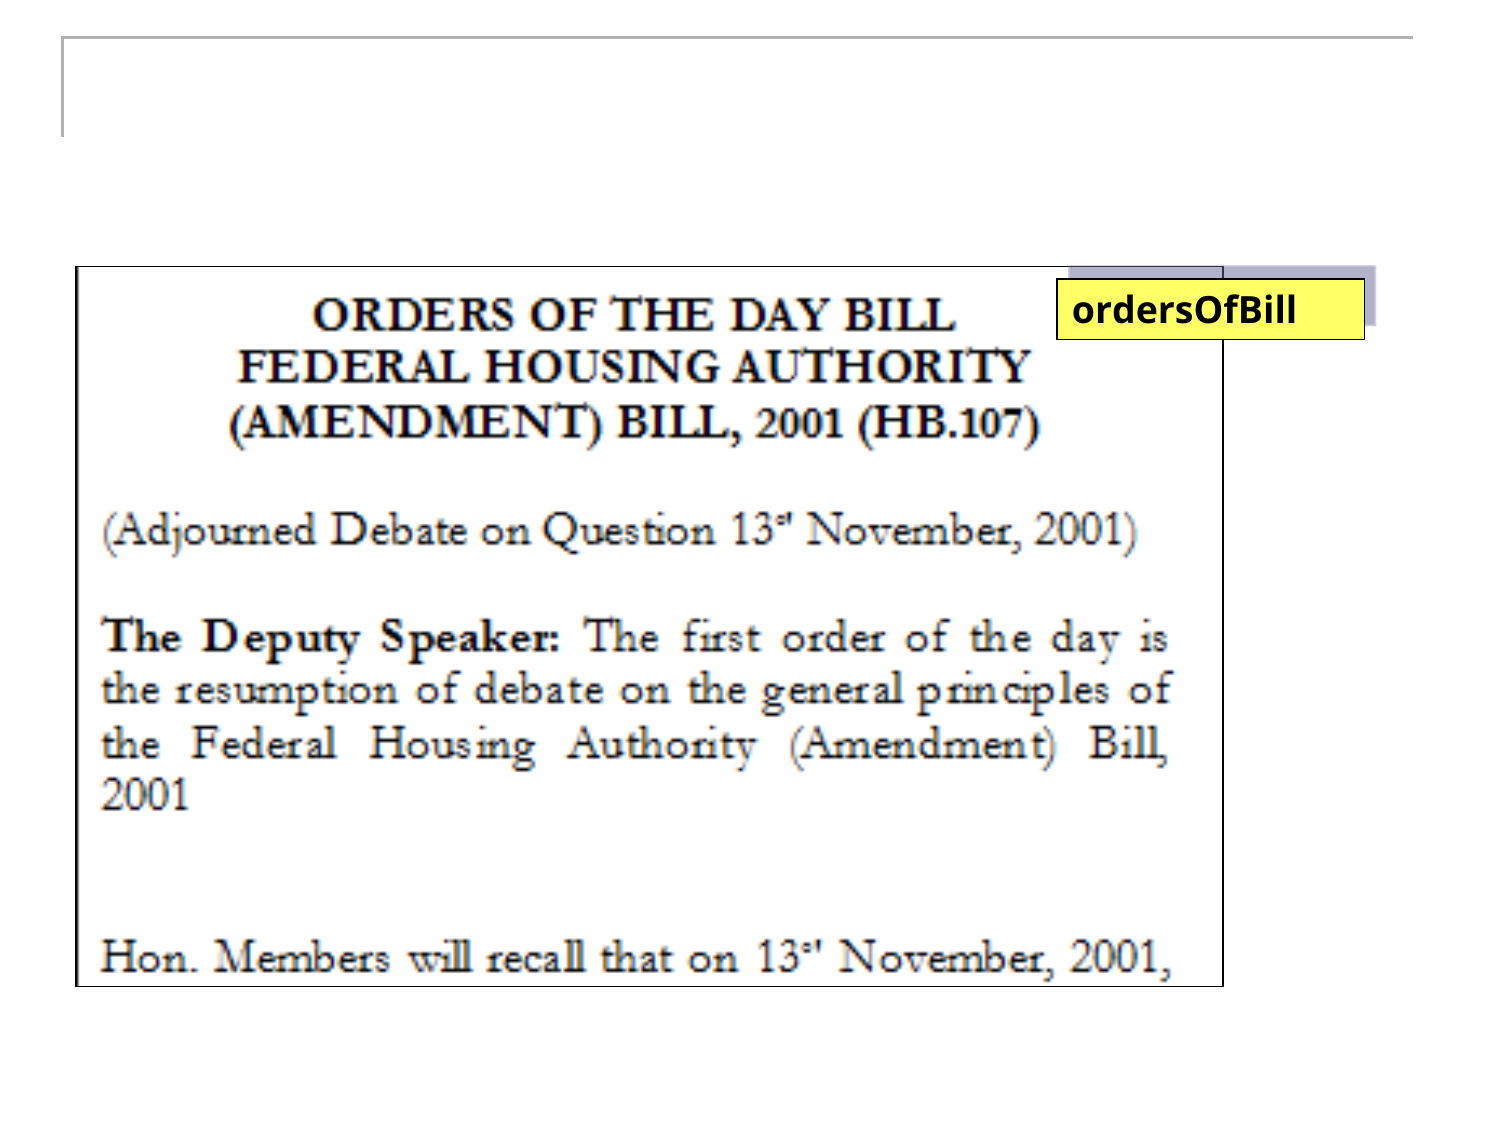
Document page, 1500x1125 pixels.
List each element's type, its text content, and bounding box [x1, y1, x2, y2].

picture [76, 267, 1223, 986]
text_box ordersOfBill [1057, 278, 1365, 340]
